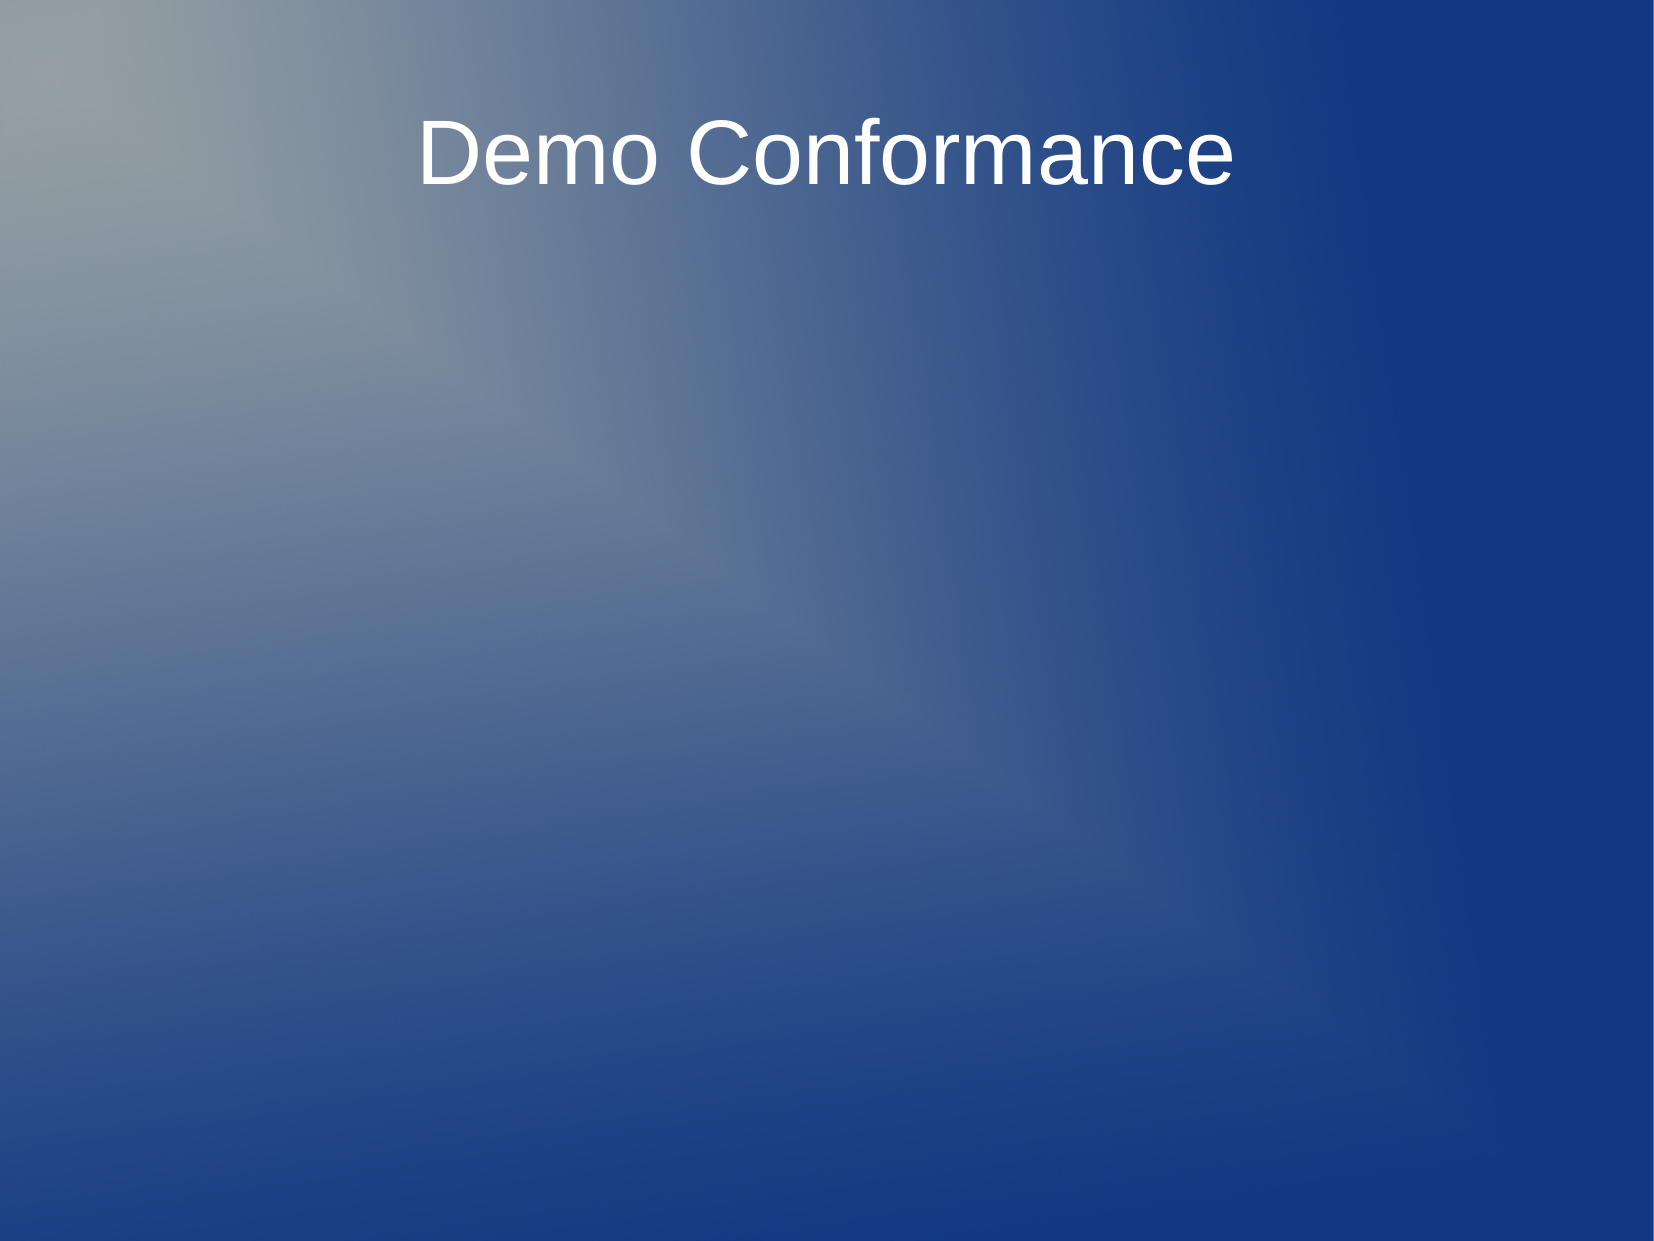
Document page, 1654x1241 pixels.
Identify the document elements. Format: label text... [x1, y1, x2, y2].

title Demo Conformance [82, 56, 1571, 250]
picture [0, 0, 1654, 1241]
